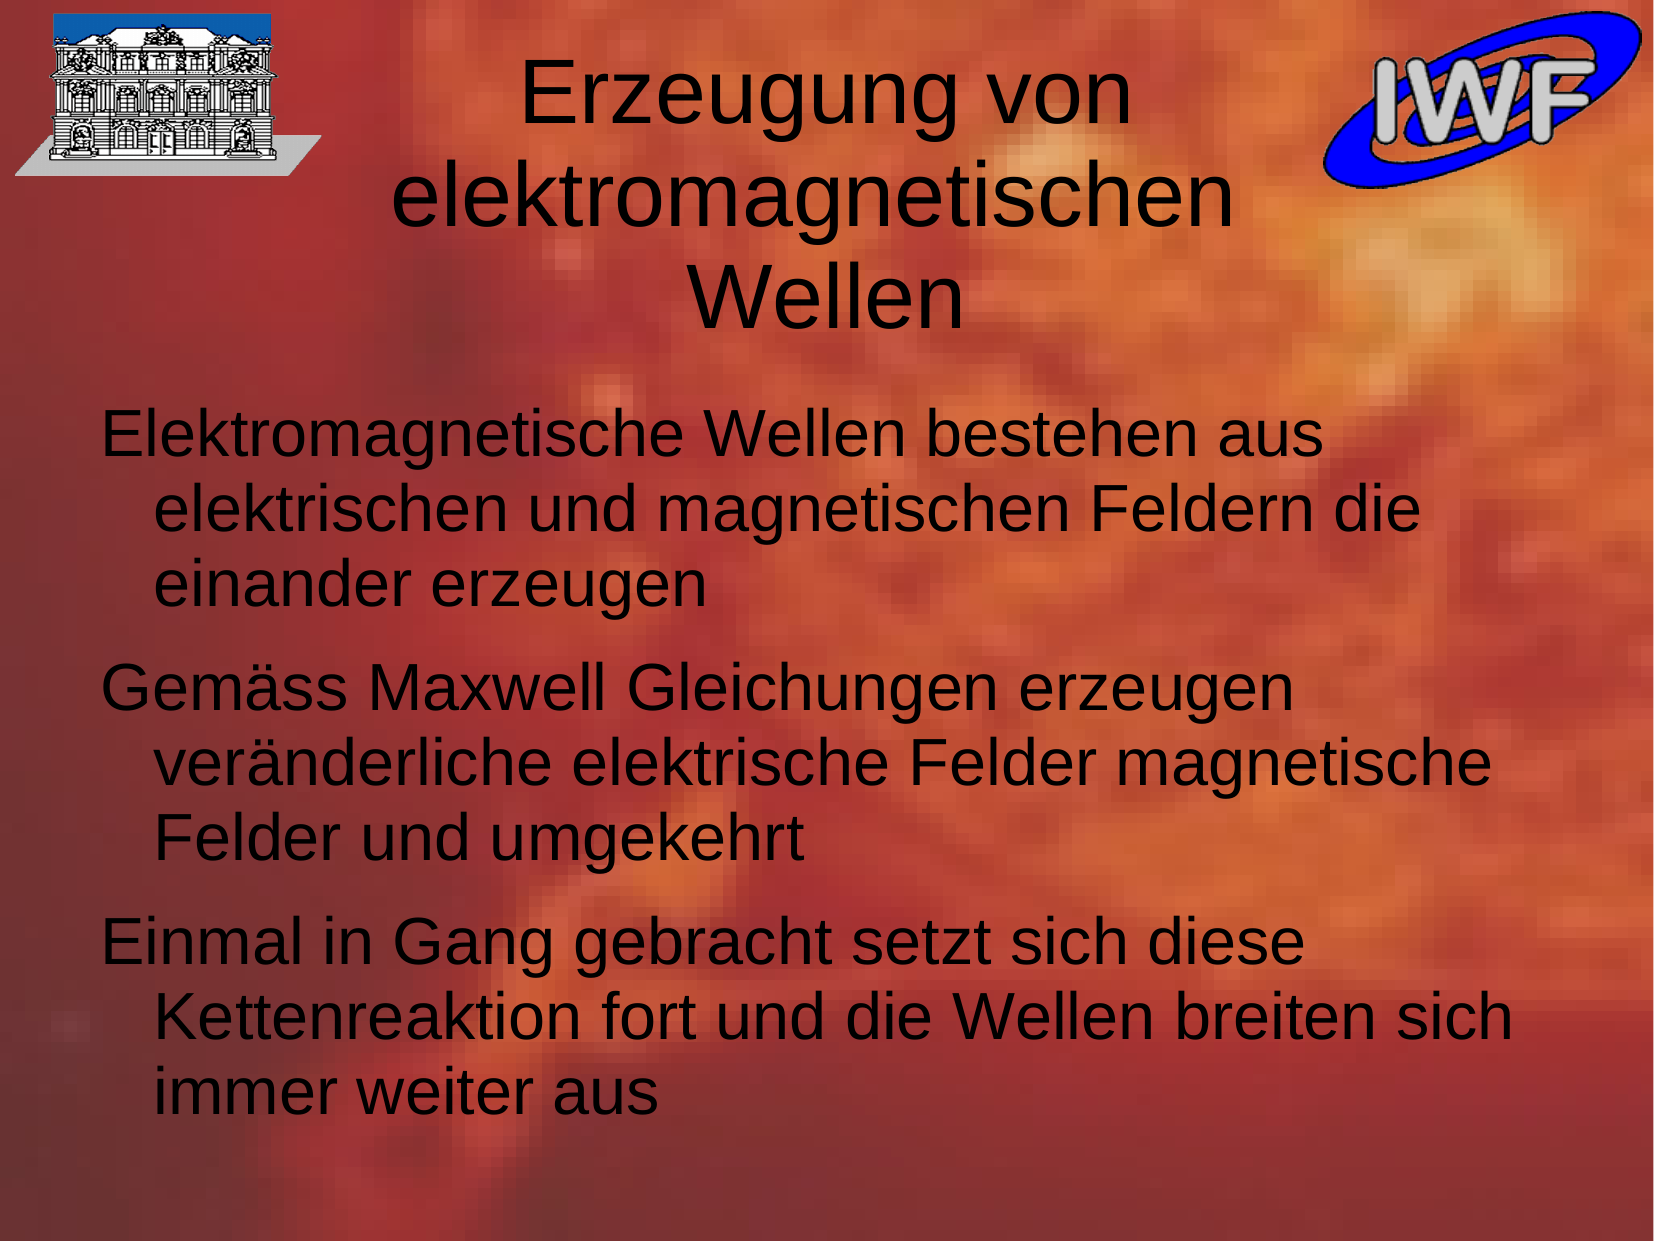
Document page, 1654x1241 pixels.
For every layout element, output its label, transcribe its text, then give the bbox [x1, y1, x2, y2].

list Elektromagnetische Wellen bestehen aus elektrischen und magnetischen Feldern die einander erzeugen Gemäss Maxwell Gleichungen erzeugen veränderliche elektrische Felder magnetische Felder und umgekehrt Einmal in Gang gebracht setzt sich diese Kettenreaktion fort und die Wellen breiten sich immer weiter aus [82, 396, 1571, 1201]
title Erzeugung von elektromagnetischen Wellen [82, 40, 1571, 349]
picture [0, 0, 1654, 1241]
